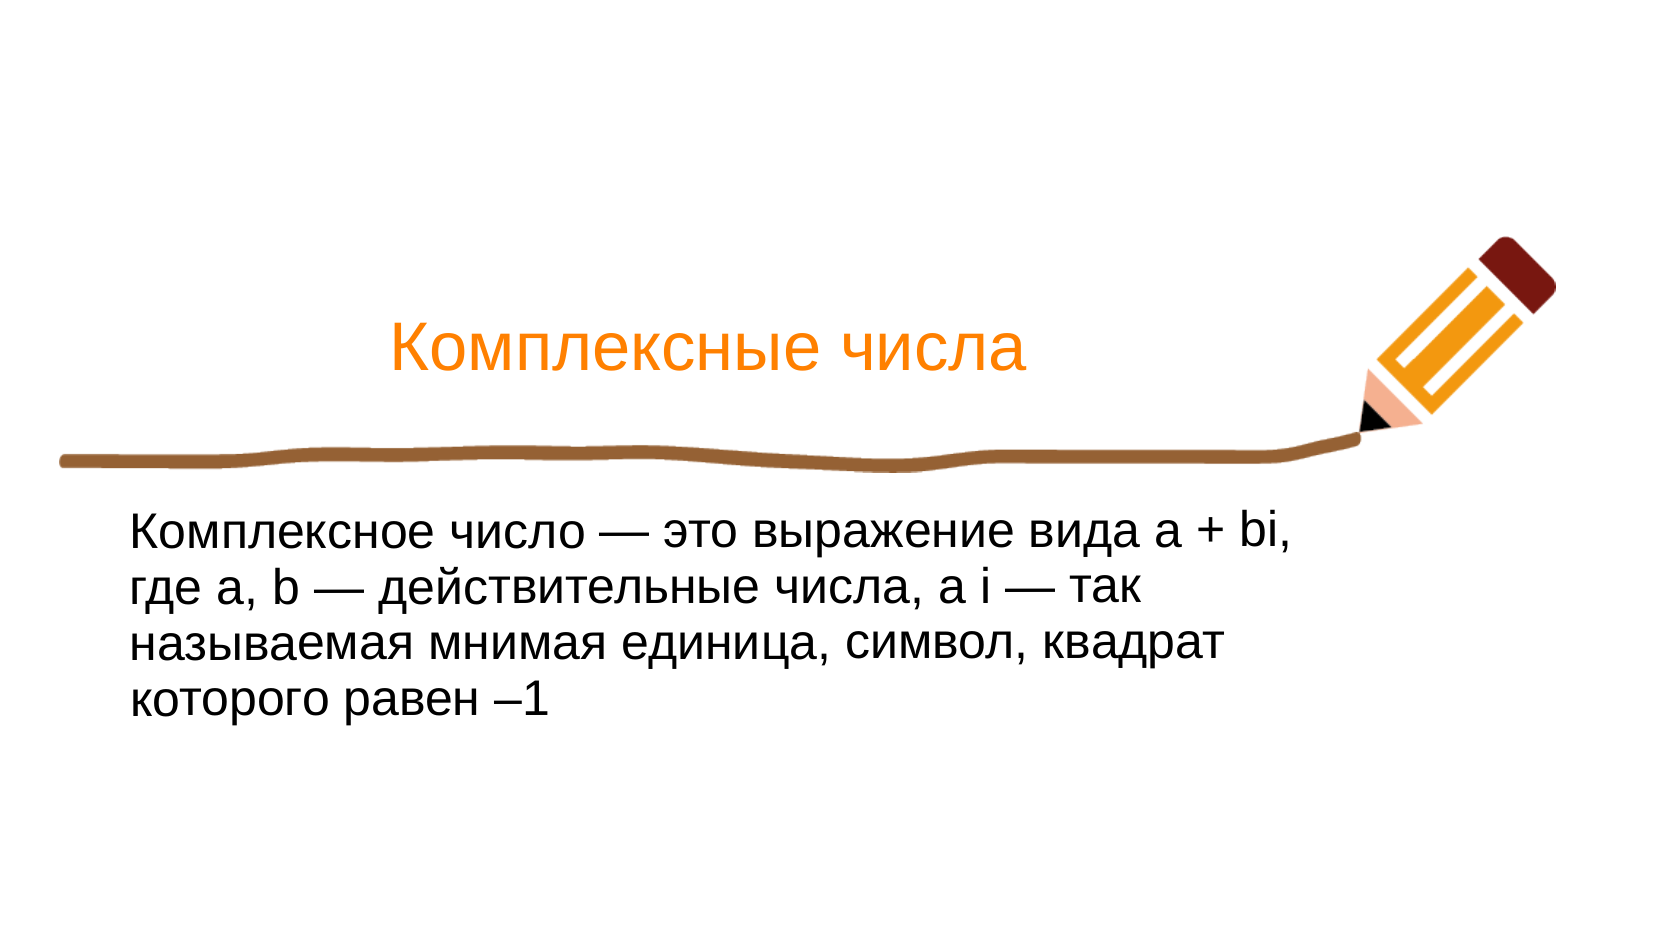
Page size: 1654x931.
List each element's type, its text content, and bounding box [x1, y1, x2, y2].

title Комплексные числа [88, 265, 1329, 429]
picture [59, 236, 1556, 473]
list Комплексное число — это выражение вида a + bi, где a, b — действительные числа, а i — так называемая мнимая единица, символ, квадрат которого равен –1 [58, 500, 1363, 879]
